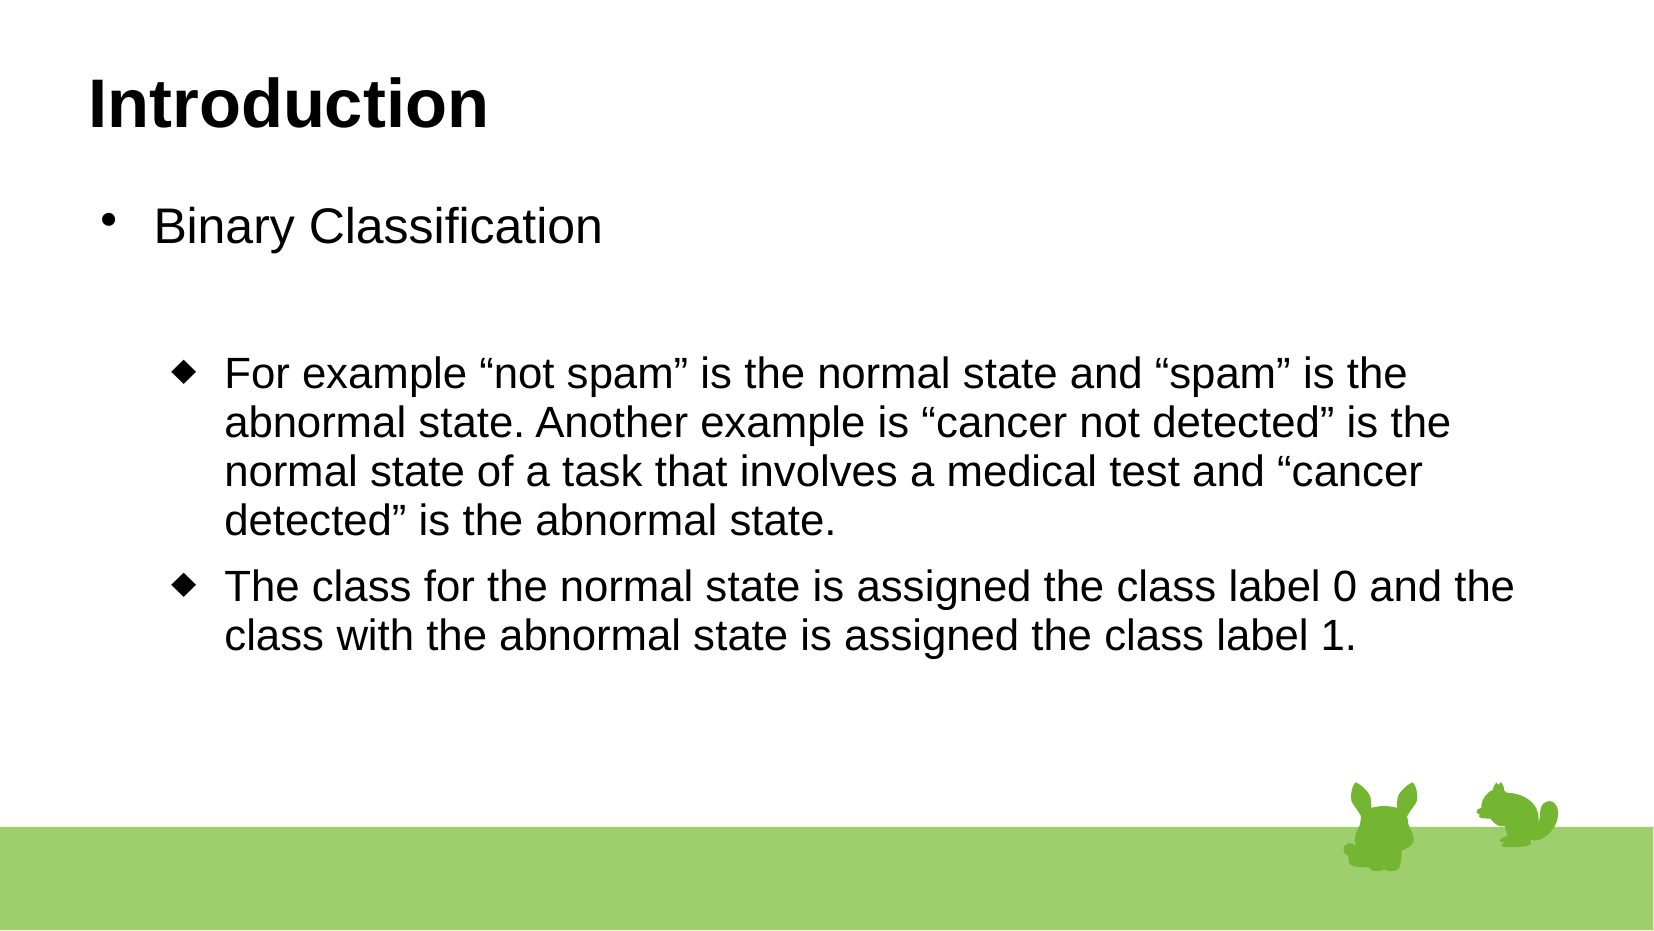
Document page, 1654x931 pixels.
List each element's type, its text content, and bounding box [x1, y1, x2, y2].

list Binary Classification For example “not spam” is the normal state and “spam” is the abnormal state. Another example is “cancer not detected” is the normal state of a task that involves a medical test and “cancer detected” is the abnormal state. The class for the normal state is assigned the class label 0 and the class with the abnormal state is assigned the class label 1. [82, 198, 1595, 892]
title Introduction [88, 29, 1565, 178]
